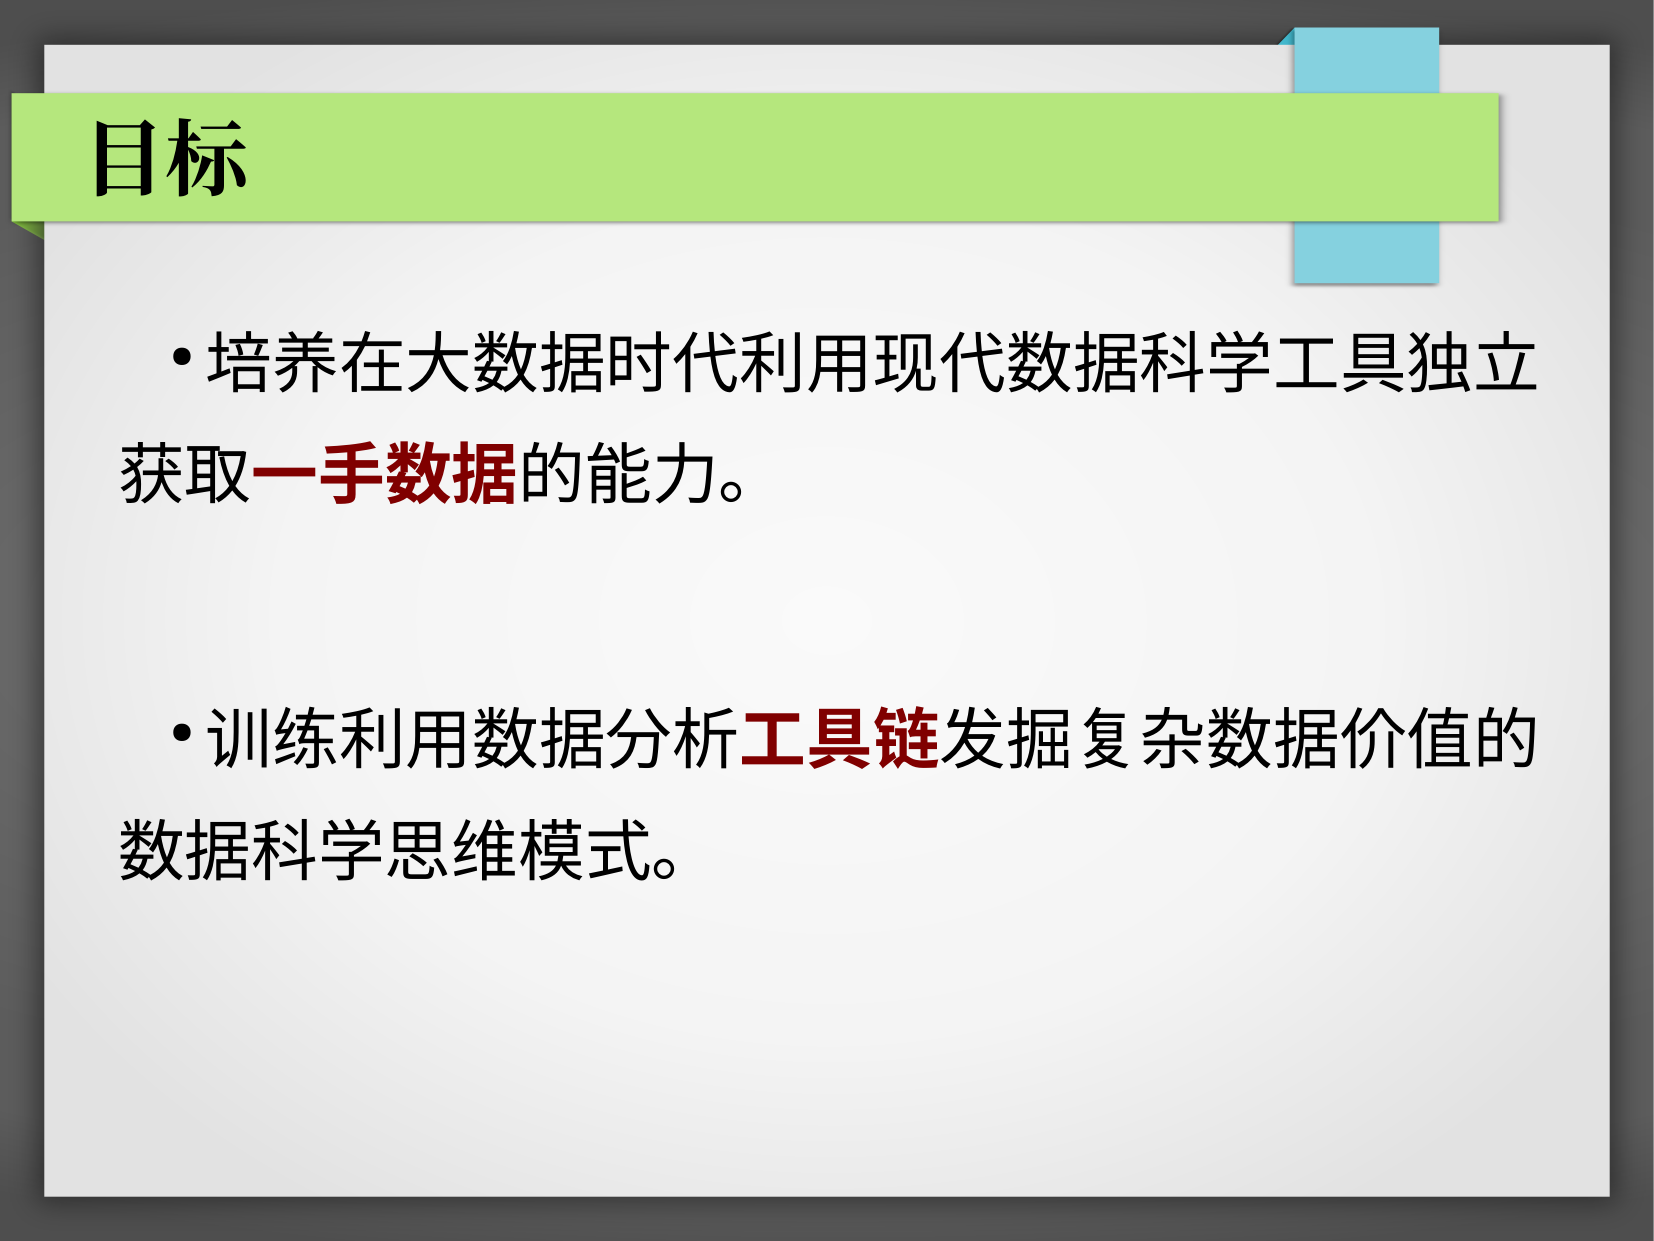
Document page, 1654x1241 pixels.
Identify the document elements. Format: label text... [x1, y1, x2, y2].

picture [0, 0, 1654, 1241]
title 目标 [82, 93, 1264, 214]
list 培养在大数据时代利用现代数据科学工具独立获取一手数据的能力。 训练利用数据分析工具链发掘复杂数据价值的数据科学思维模式。 [82, 295, 1571, 1015]
